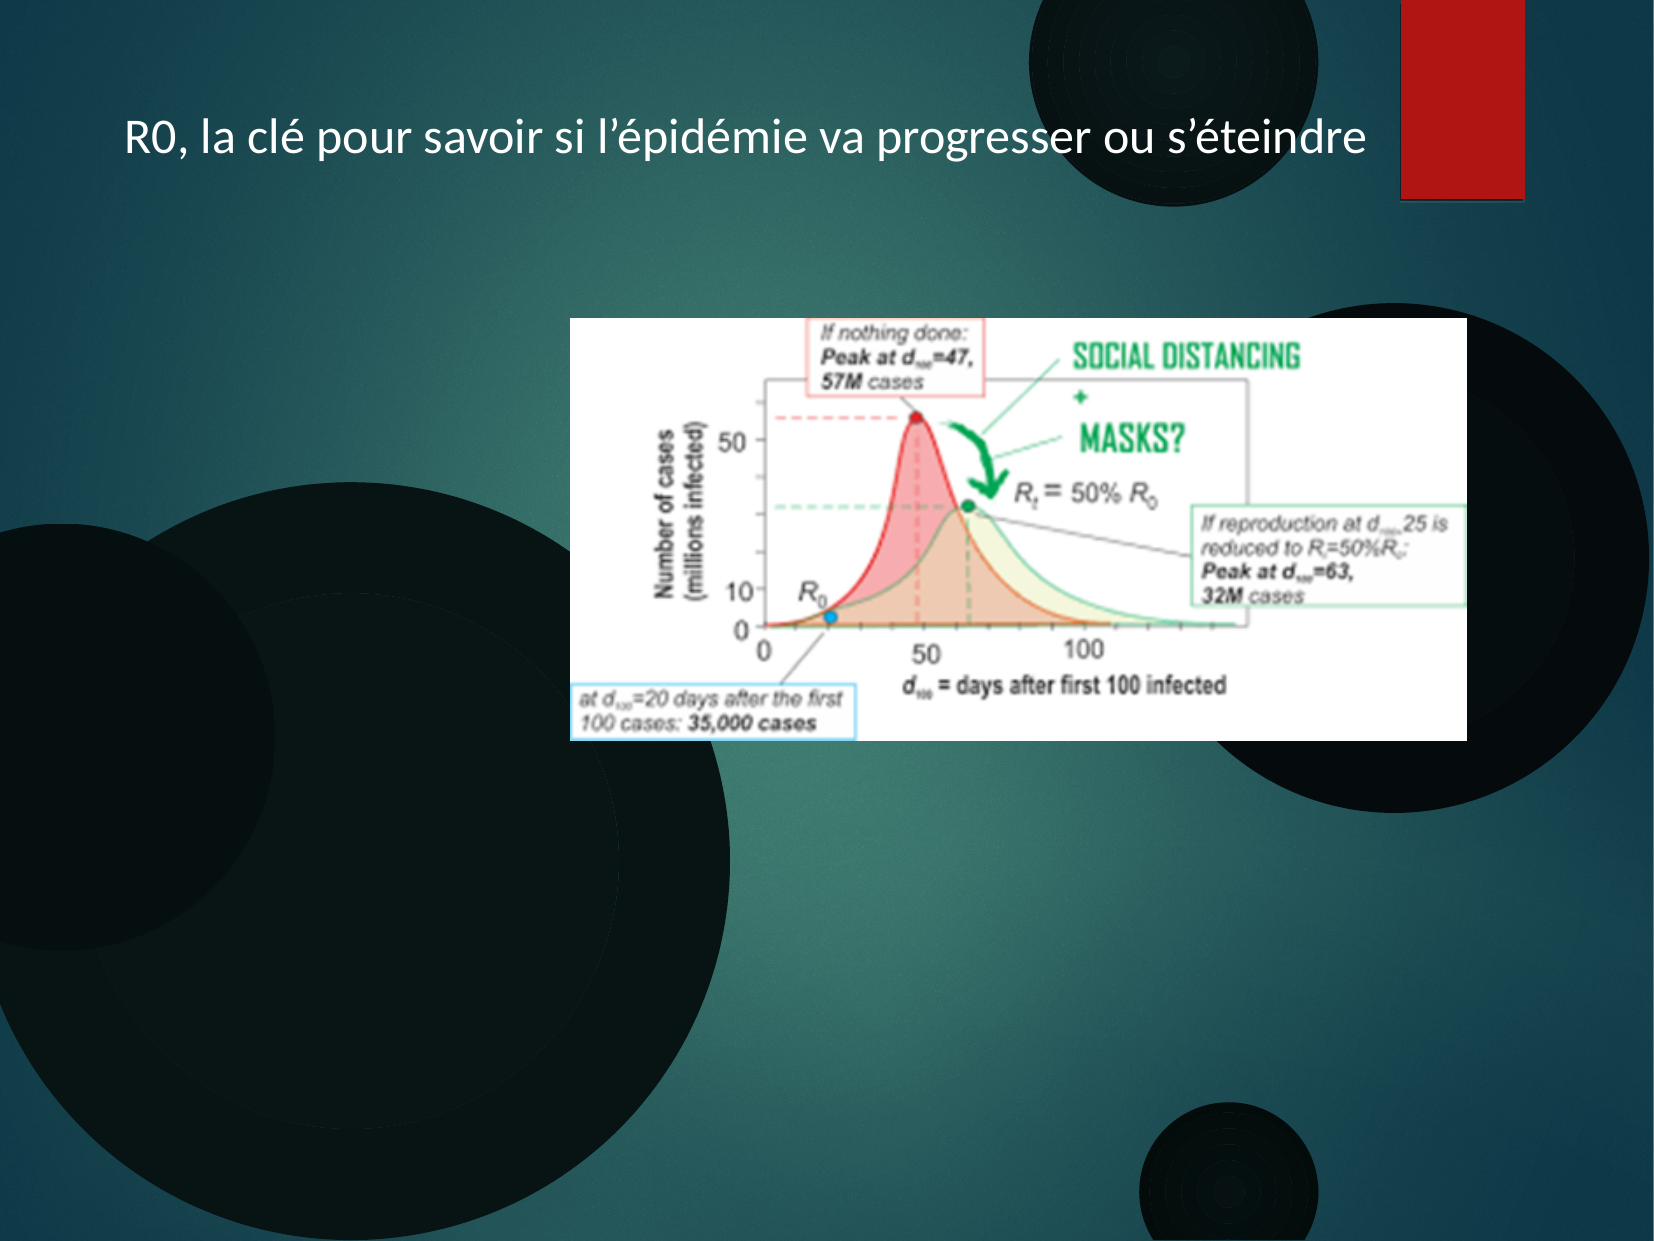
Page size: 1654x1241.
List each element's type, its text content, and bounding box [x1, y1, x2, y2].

text_box R0, la clé pour savoir si l’épidémie va progresser ou s’éteindre [110, 96, 1383, 171]
picture [0, 0, 1654, 1241]
picture [0, 1007, 342, 1241]
